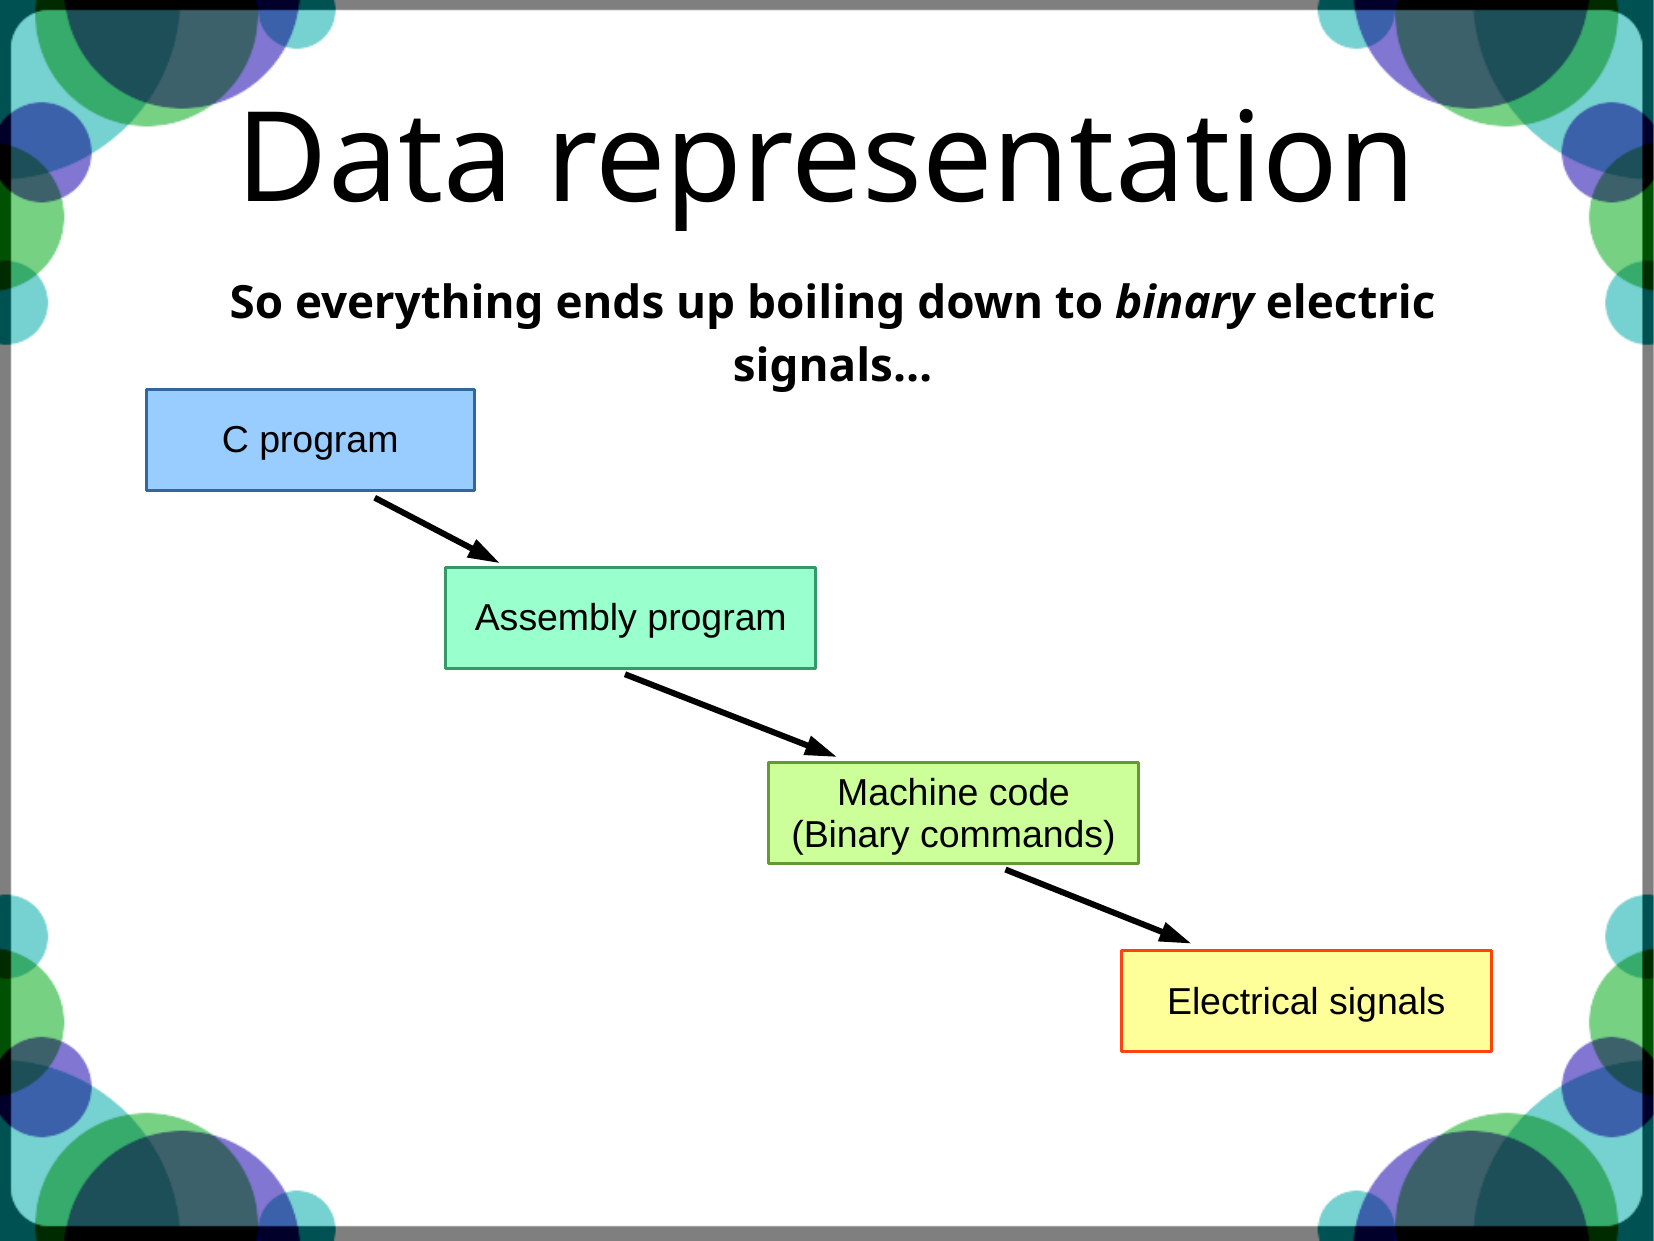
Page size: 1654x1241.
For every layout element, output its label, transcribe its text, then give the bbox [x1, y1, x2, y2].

text_box C program [146, 389, 475, 491]
text_box Machine code (Binary commands) [768, 762, 1139, 864]
picture [0, 0, 1654, 1241]
text_box So everything ends up boiling down to binary electric signals… [135, 270, 1531, 348]
title Data representation [82, 49, 1571, 257]
text_box Assembly program [445, 567, 816, 669]
text_box Electrical signals [1121, 950, 1492, 1052]
